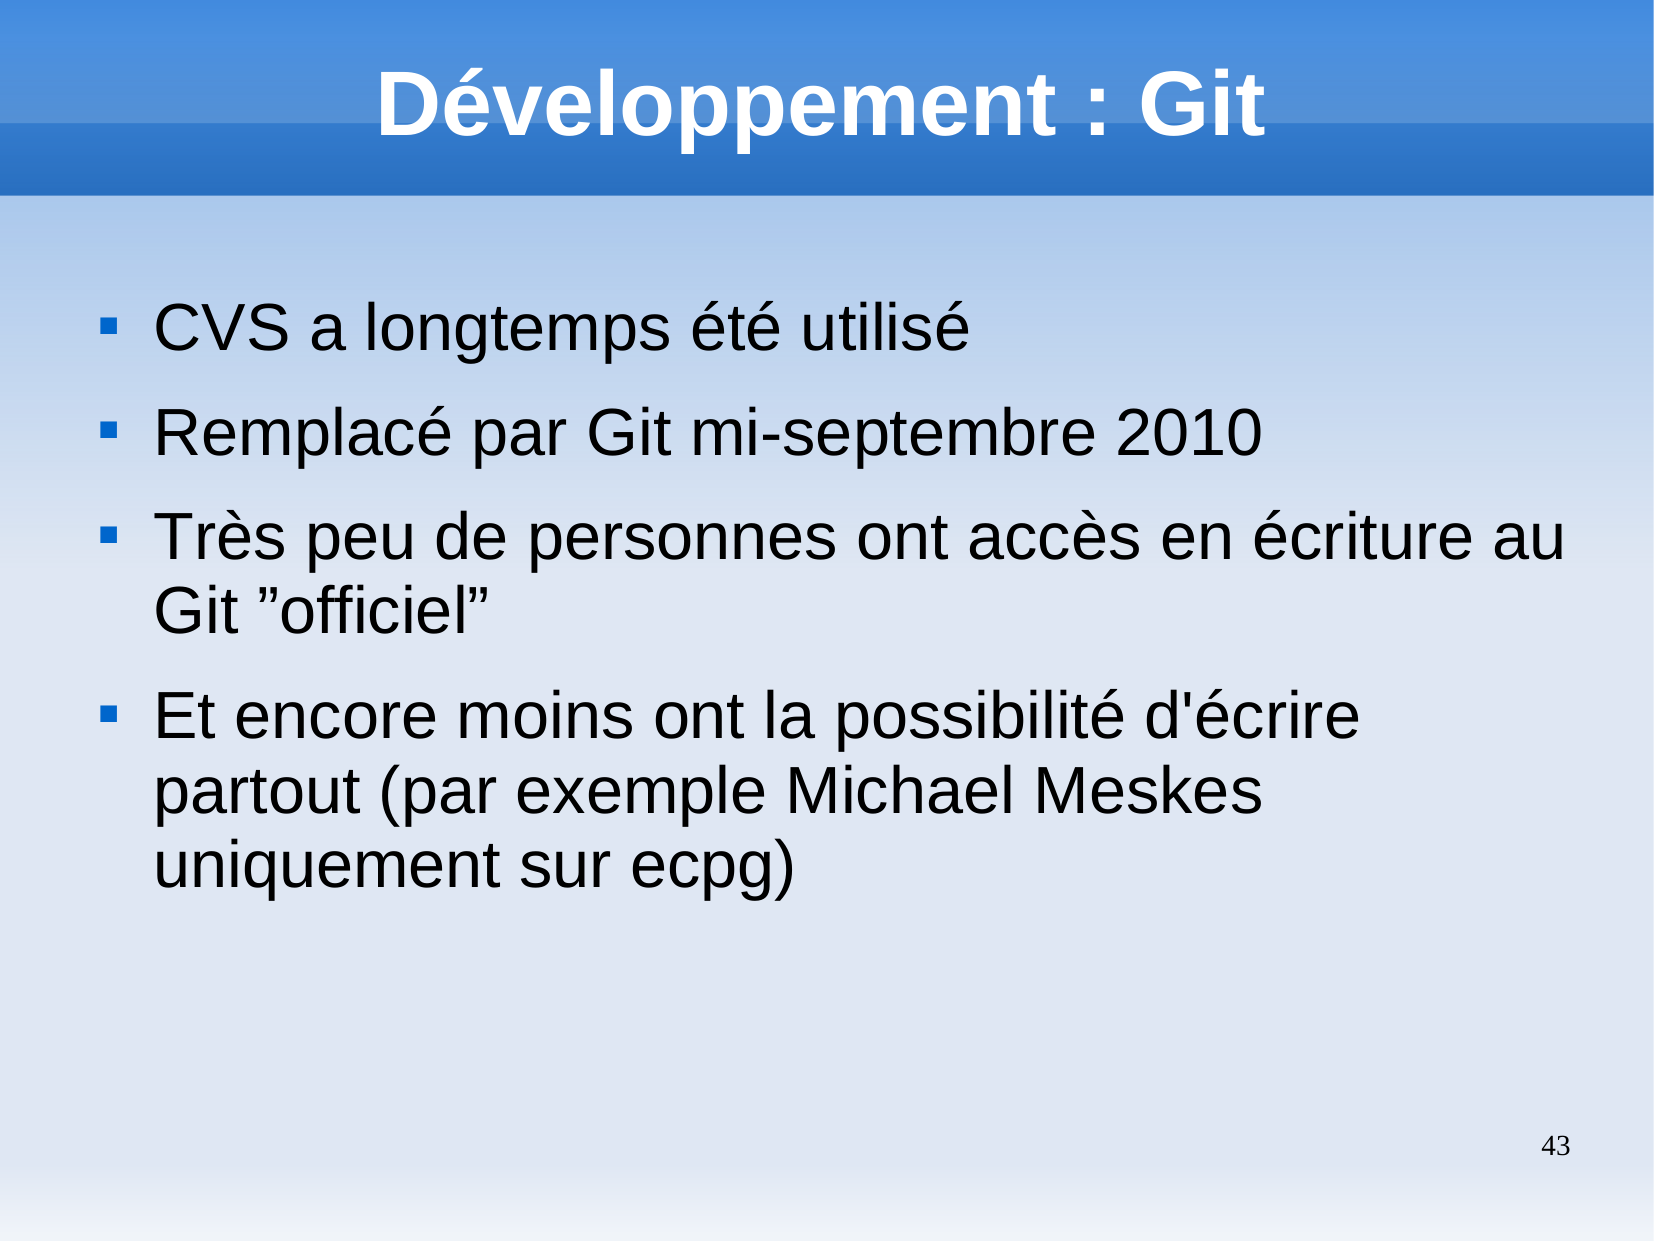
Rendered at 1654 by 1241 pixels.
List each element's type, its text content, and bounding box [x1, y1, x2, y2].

list CVS a longtemps été utilisé Remplacé par Git mi-septembre 2010 Très peu de personnes ont accès en écriture au Git ”officiel” Et encore moins ont la possibilité d'écrire partout (par exemple Michael Meskes uniquement sur ecpg) [82, 290, 1571, 1094]
title Développement : Git [76, 0, 1565, 208]
picture [0, 0, 1654, 1241]
